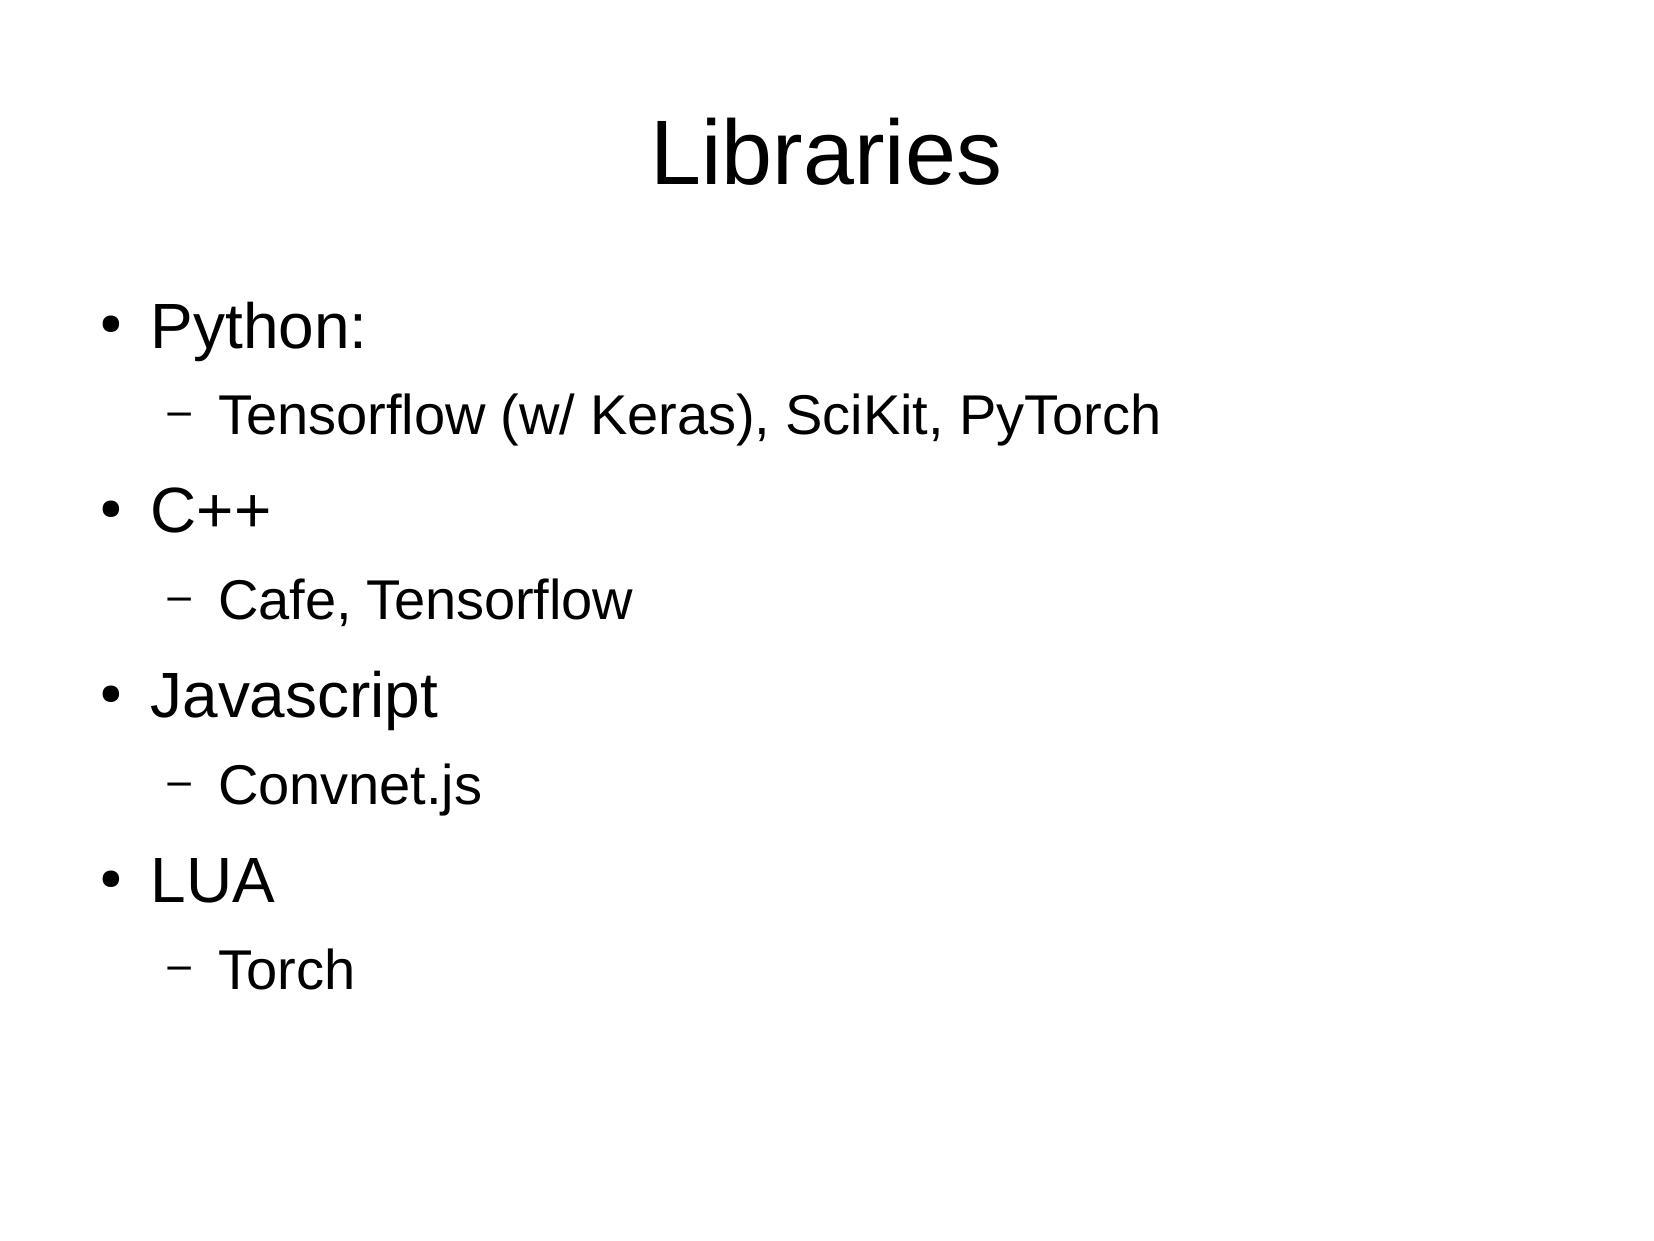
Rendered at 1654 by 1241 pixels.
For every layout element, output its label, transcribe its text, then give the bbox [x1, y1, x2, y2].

list Python: Tensorflow (w/ Keras), SciKit, PyTorch C++ Cafe, Tensorflow Javascript Convnet.js LUA Torch [82, 290, 1571, 1010]
title Libraries [82, 49, 1571, 257]
